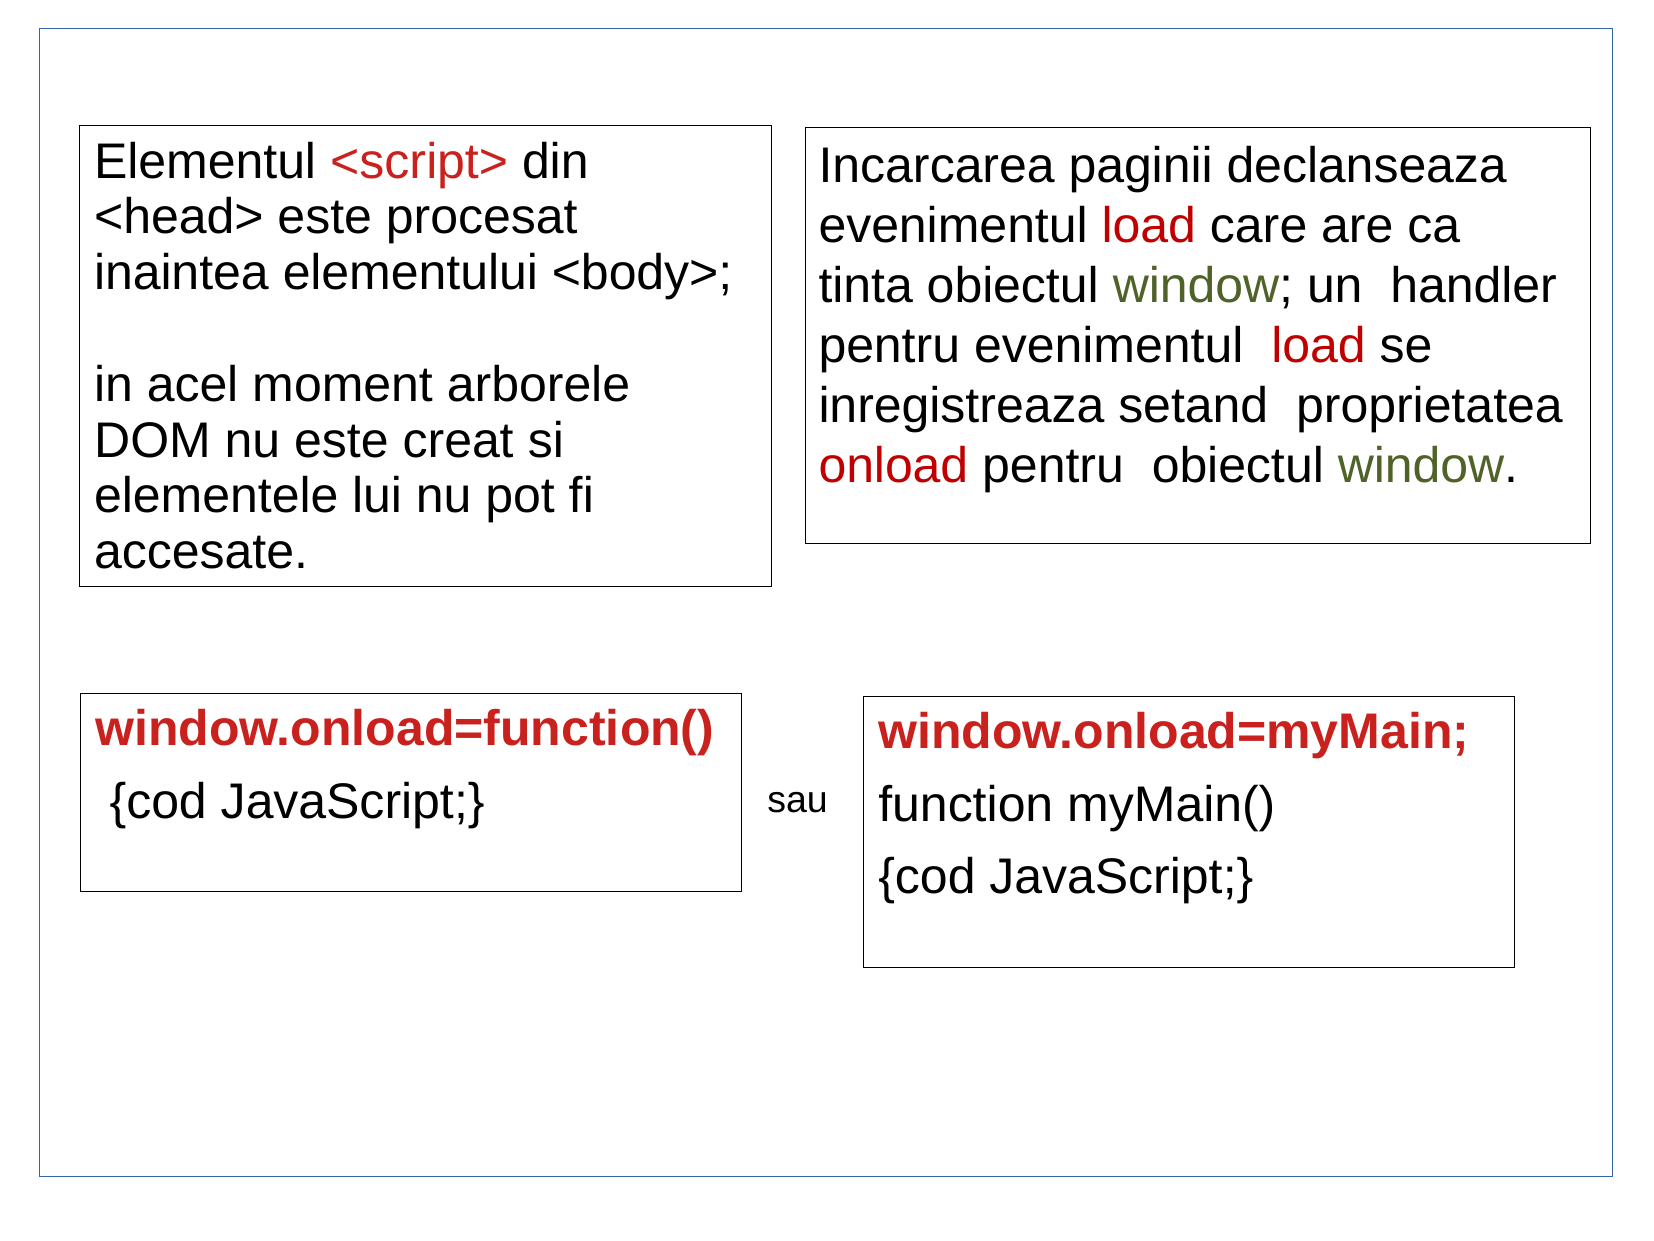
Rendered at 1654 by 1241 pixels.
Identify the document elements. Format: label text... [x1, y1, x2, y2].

text_box [39, 28, 1613, 1177]
text_box window.onload=function() {cod JavaScript;} [80, 693, 742, 892]
text_box sau [752, 770, 843, 828]
text_box Elementul <script> din <head> este procesat inaintea elementului <body>; in acel moment arborele DOM nu este creat si elementele lui nu pot fi accesate. [79, 125, 772, 587]
text_box window.onload=myMain; function myMain() {cod JavaScript;} [863, 696, 1515, 968]
text_box Incarcarea paginii declanseaza evenimentul load care are ca tinta obiectul window; un handler pentru evenimentul load se inregistreaza setand proprietatea onload pentru obiectul window. [805, 127, 1591, 544]
